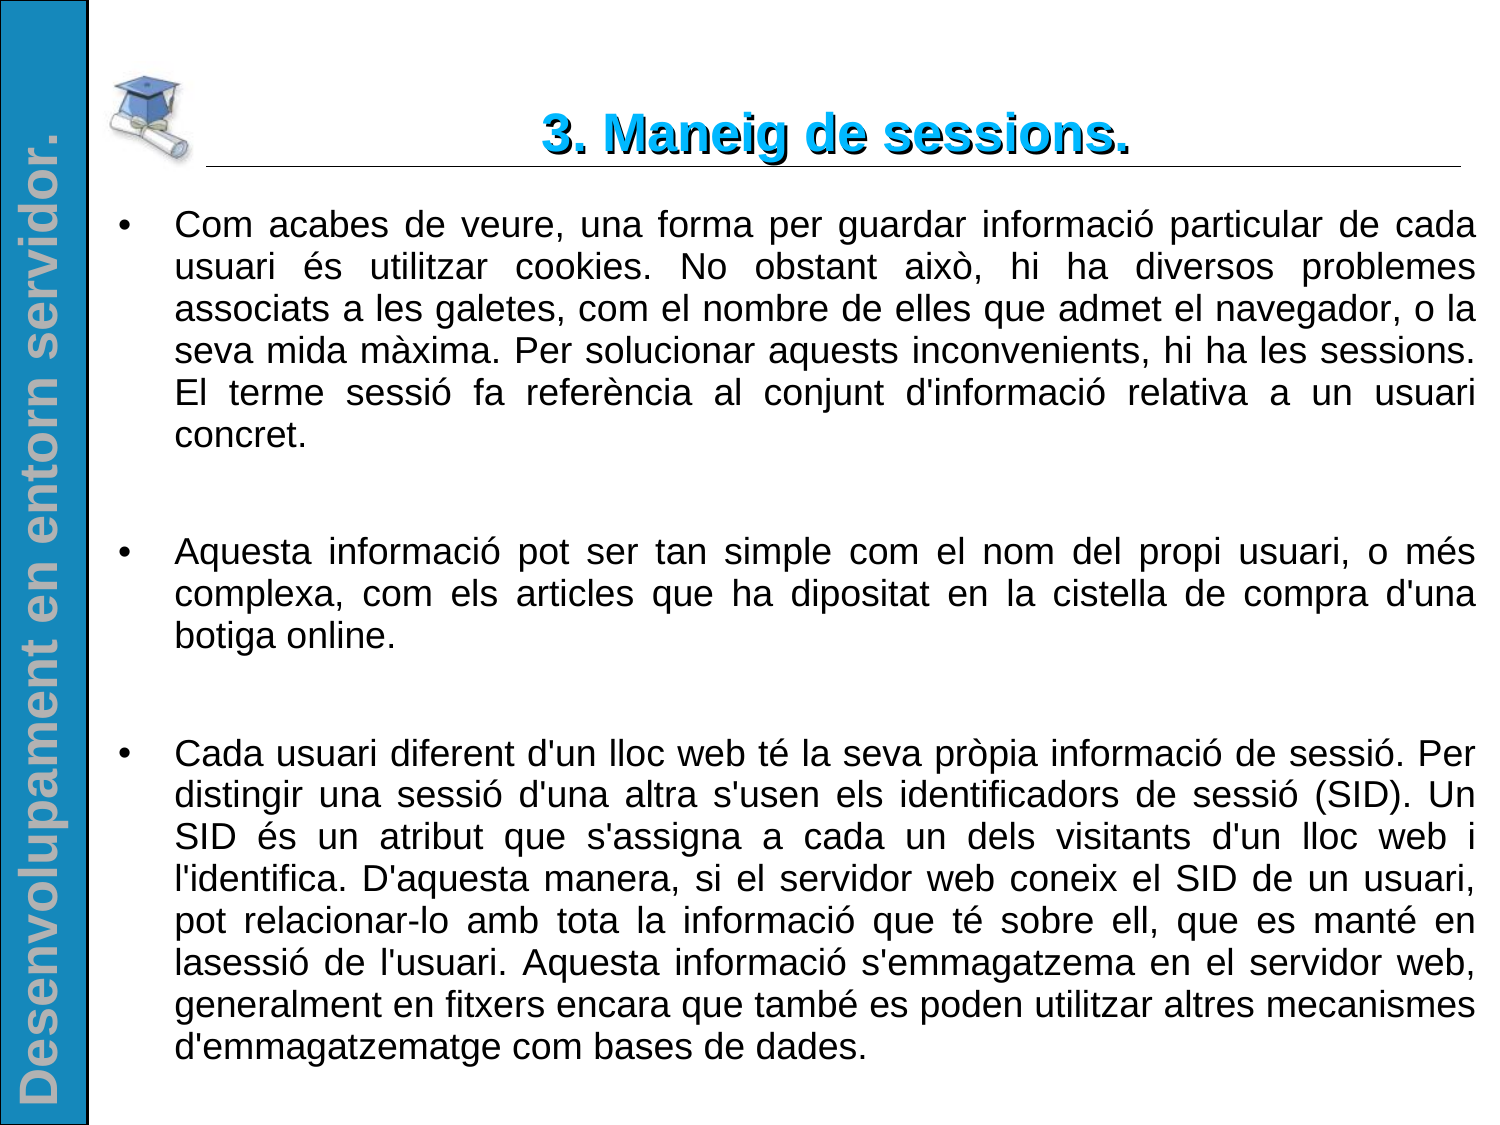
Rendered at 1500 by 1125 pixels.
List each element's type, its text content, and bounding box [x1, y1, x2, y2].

list Com acabes de veure, una forma per guardar informació particular de cada usuari és utilitzar cookies. No obstant això, hi ha diversos problemes associats a les galetes, com el nombre de elles que admet el navegador, o la seva mida màxima. Per solucionar aquests inconvenients, hi ha les sessions. El terme sessió fa referència al conjunt d'informació relativa a un usuari concret. Aquesta informació pot ser tan simple com el nom del propi usuari, o més complexa, com els articles que ha dipositat en la cistella de compra d'una botiga online. Cada usuari diferent d'un lloc web té la seva pròpia informació de sessió. Per distingir una sessió d'una altra s'usen els identificadors de sessió (SID). Un SID és un atribut que s'assigna a cada un dels visitants d'un lloc web i l'identifica. D'aquesta manera, si el servidor web coneix el SID de un usuari, pot relacionar-lo amb tota la informació que té sobre ell, que es manté en lasessió de l'usuari. Aquesta informació s'emmagatzema en el servidor web, generalment en fitxers encara que també es poden utilitzar altres mecanismes d'emmagatzematge com bases de dades. [118, 203, 1477, 1093]
title 3. Maneig de sessions. [206, 88, 1447, 178]
picture [93, 61, 206, 174]
